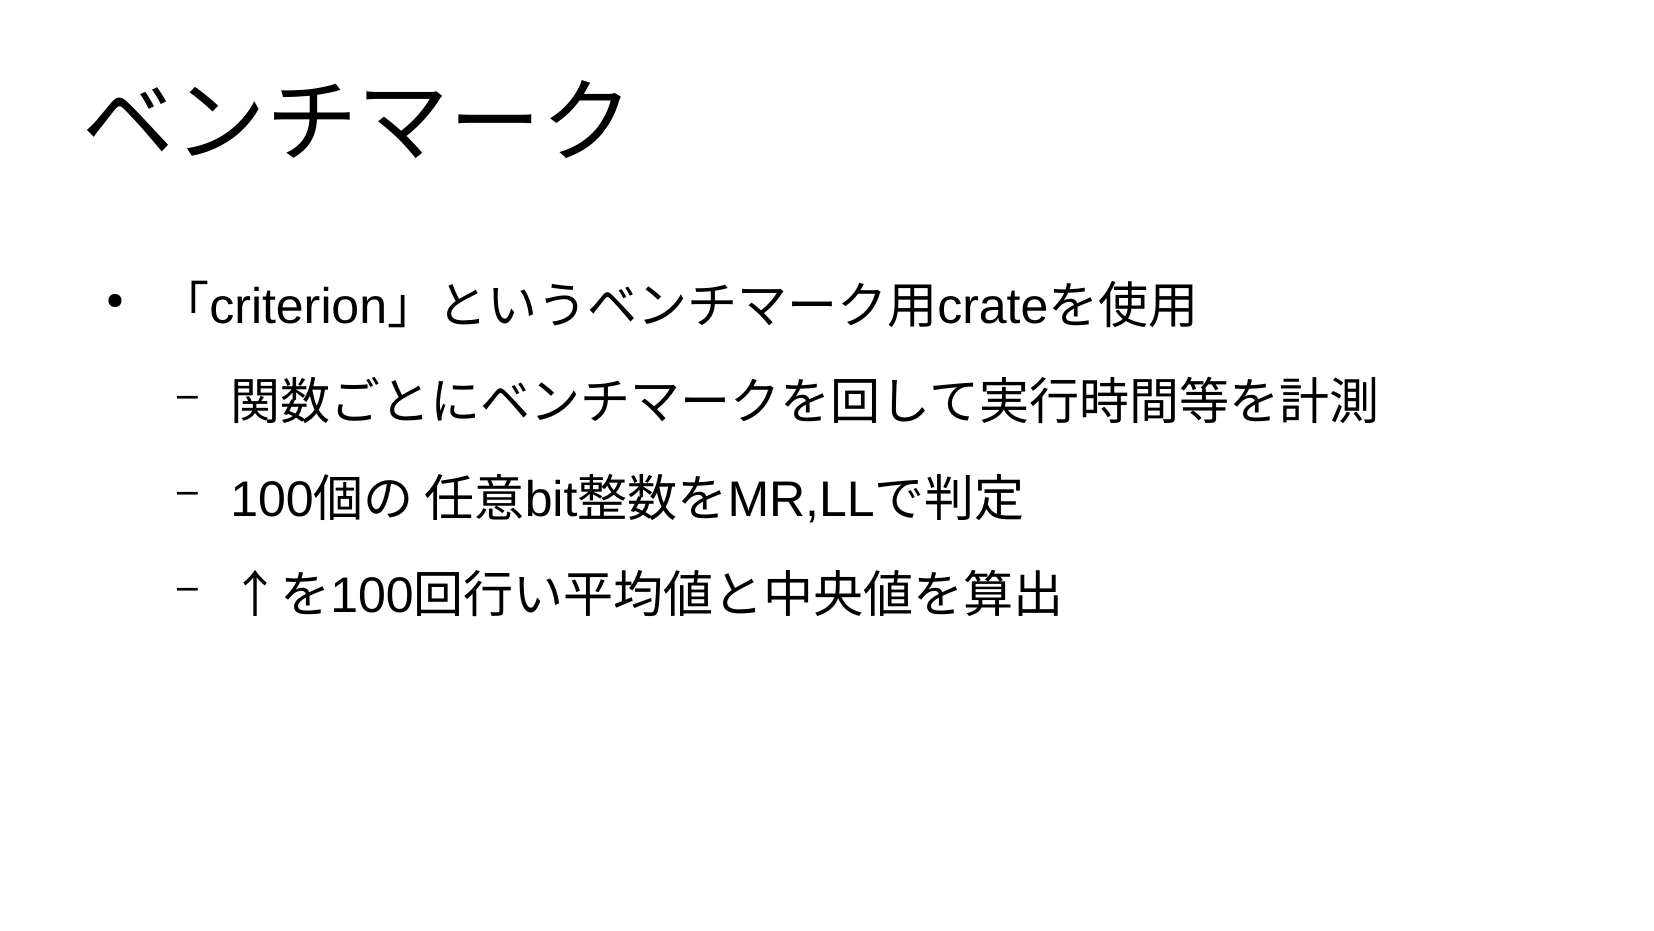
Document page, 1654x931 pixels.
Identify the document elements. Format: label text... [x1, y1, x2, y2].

list 「criterion」というベンチマーク用crateを使用 関数ごとにベンチマークを回して実行時間等を計測 100個の 任意bit整数をMR,LLで判定 ↑を100回行い平均値と中央値を算出 [88, 265, 1577, 806]
title ベンチマーク [82, 37, 1571, 193]
